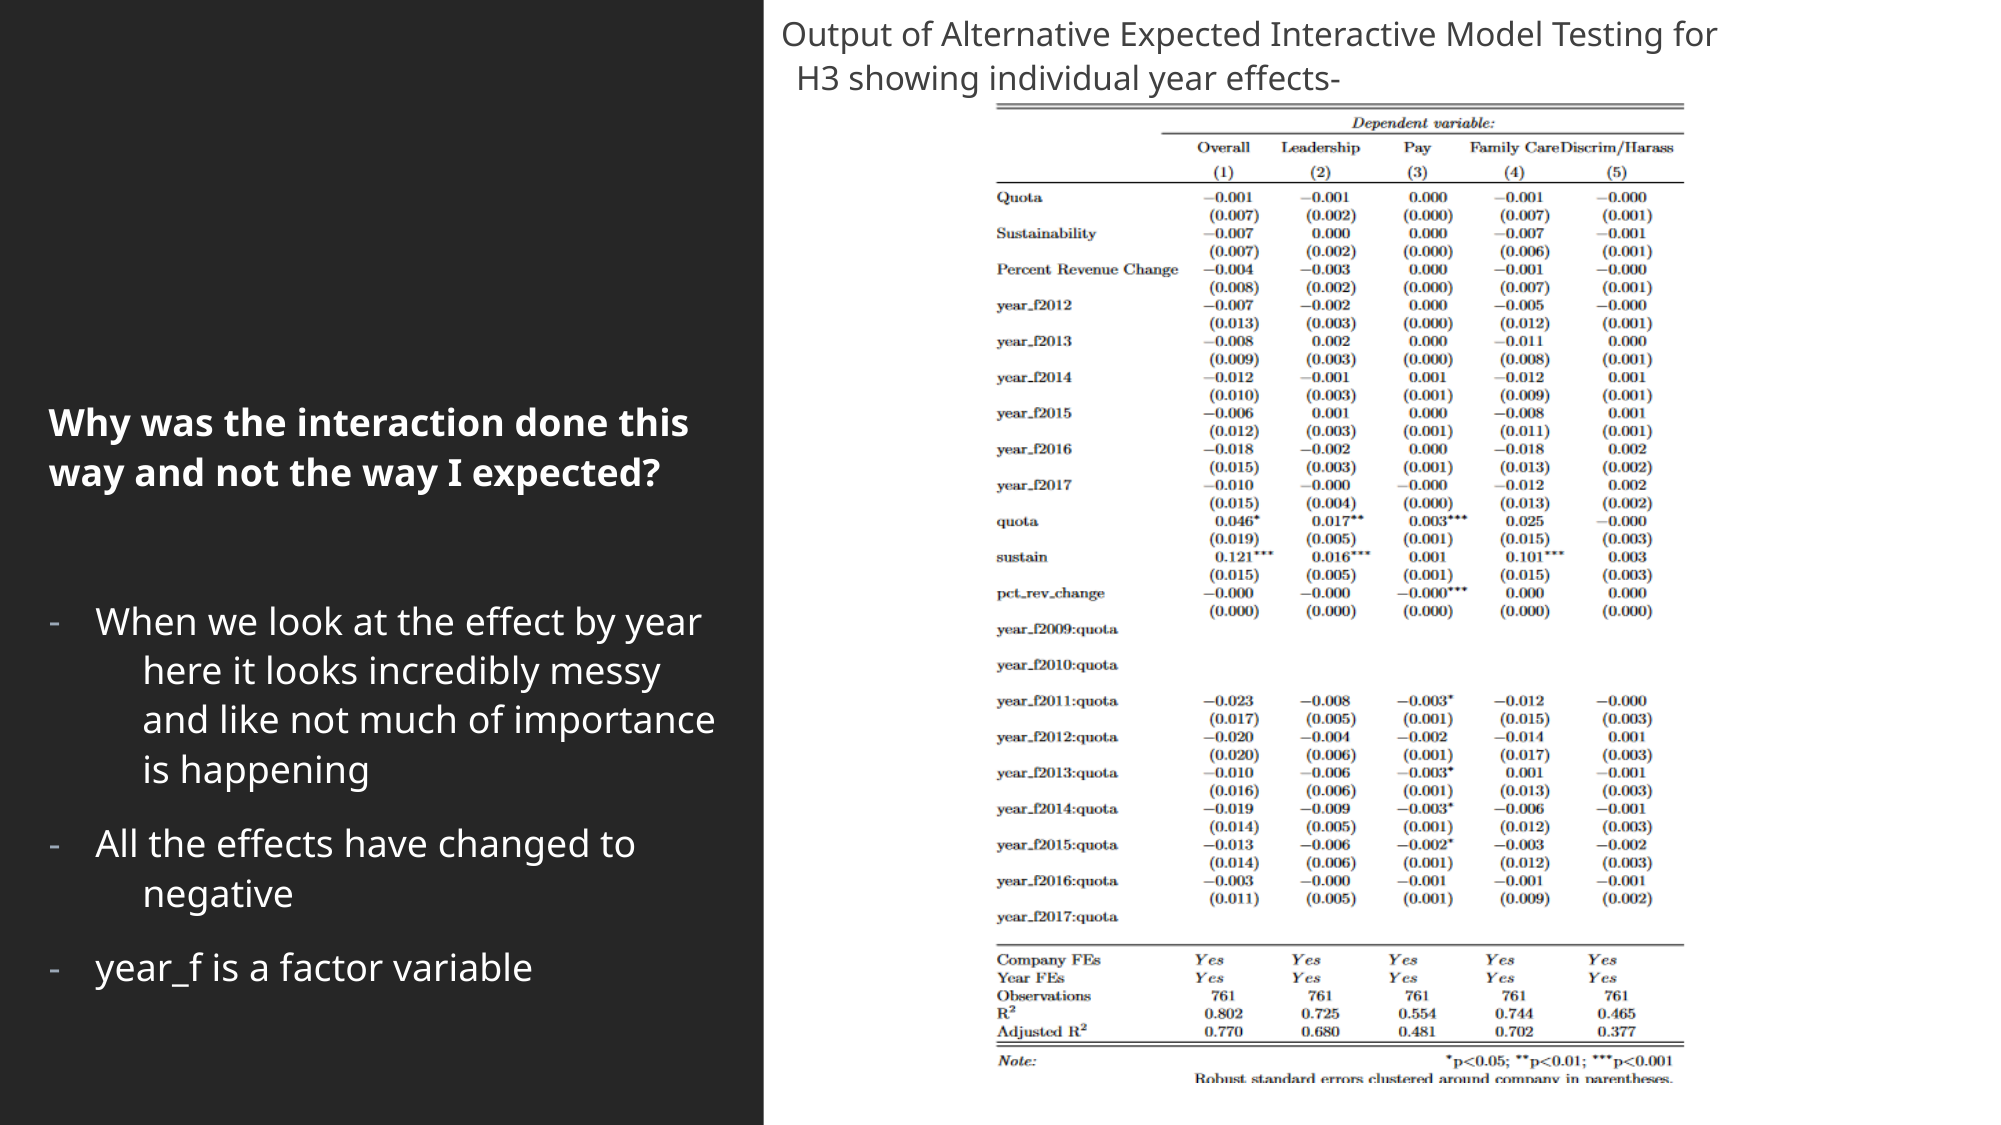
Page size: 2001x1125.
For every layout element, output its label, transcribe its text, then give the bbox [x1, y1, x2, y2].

list Output of Alternative Expected Interactive Model Testing for H3 showing individual year effects- [765, 1, 1739, 871]
list Why was the interaction done this way and not the way I expected? When we look at the effect by year here it looks incredibly messy and like not much of importance is happening All the effects have changed to negative year_f is a factor variable [33, 386, 748, 1125]
picture [868, 102, 1804, 1083]
